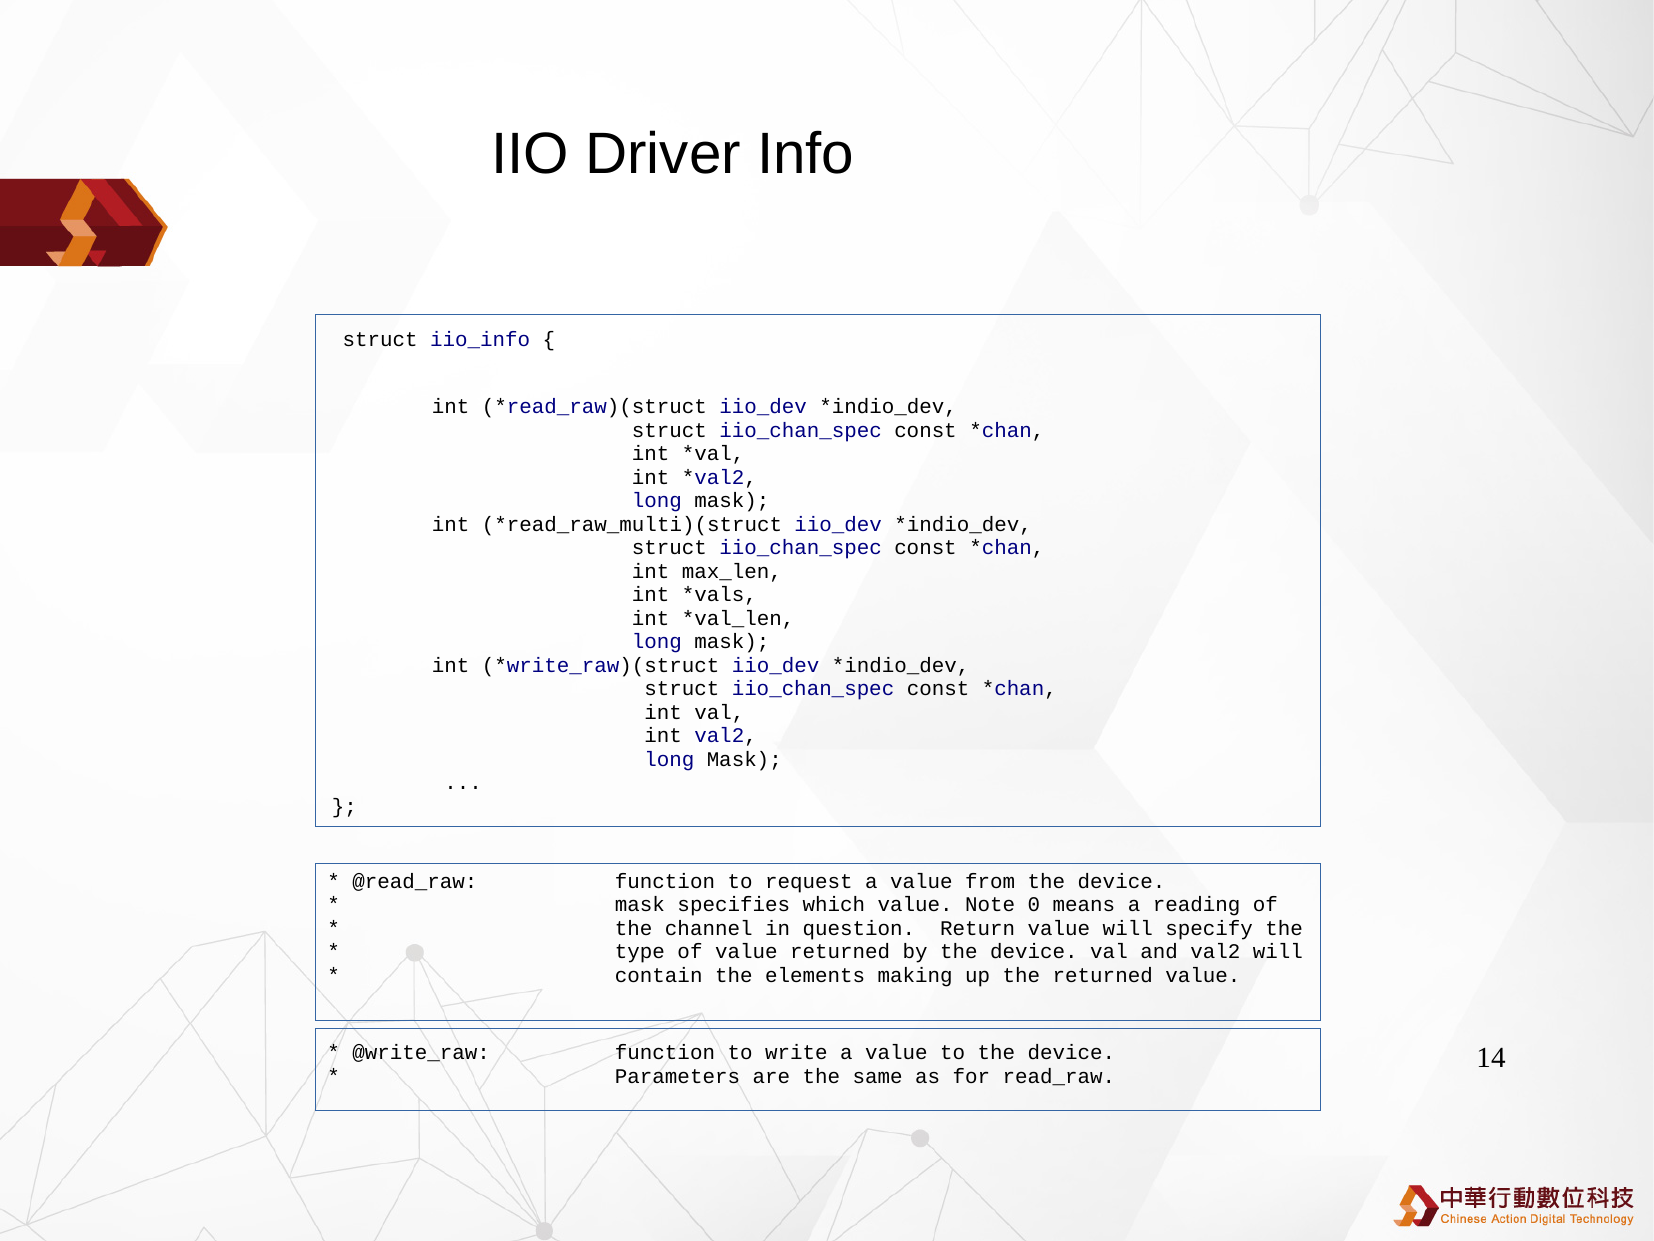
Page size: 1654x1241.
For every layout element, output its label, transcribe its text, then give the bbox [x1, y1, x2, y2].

text_box int (*read_raw)(struct iio_dev *indio_dev, struct iio_chan_spec const *chan, int *val, int *val2, long mask); int (*read_raw_multi)(struct iio_dev *indio_dev, struct iio_chan_spec const *chan, int max_len, int *vals, int *val_len, long mask); int (*write_raw)(struct iio_dev *indio_dev, struct iio_chan_spec const *chan, int val, int val2, long Mask); ... }; [317, 389, 1072, 826]
picture [0, 0, 1654, 1241]
text_box struct iio_info { [327, 321, 571, 361]
text_box * @read_raw: function to request a value from the device. * mask specifies which value. Note 0 means a reading of * the channel in question. Return value will specify the * type of value returned by the device. val and val2 will * contain the elements making up the returned value. [316, 864, 1318, 997]
text_box * @write_raw: function to write a value to the device. * Parameters are the same as for read_raw. [316, 1035, 1130, 1098]
title IIO Driver Info [82, 94, 1264, 213]
